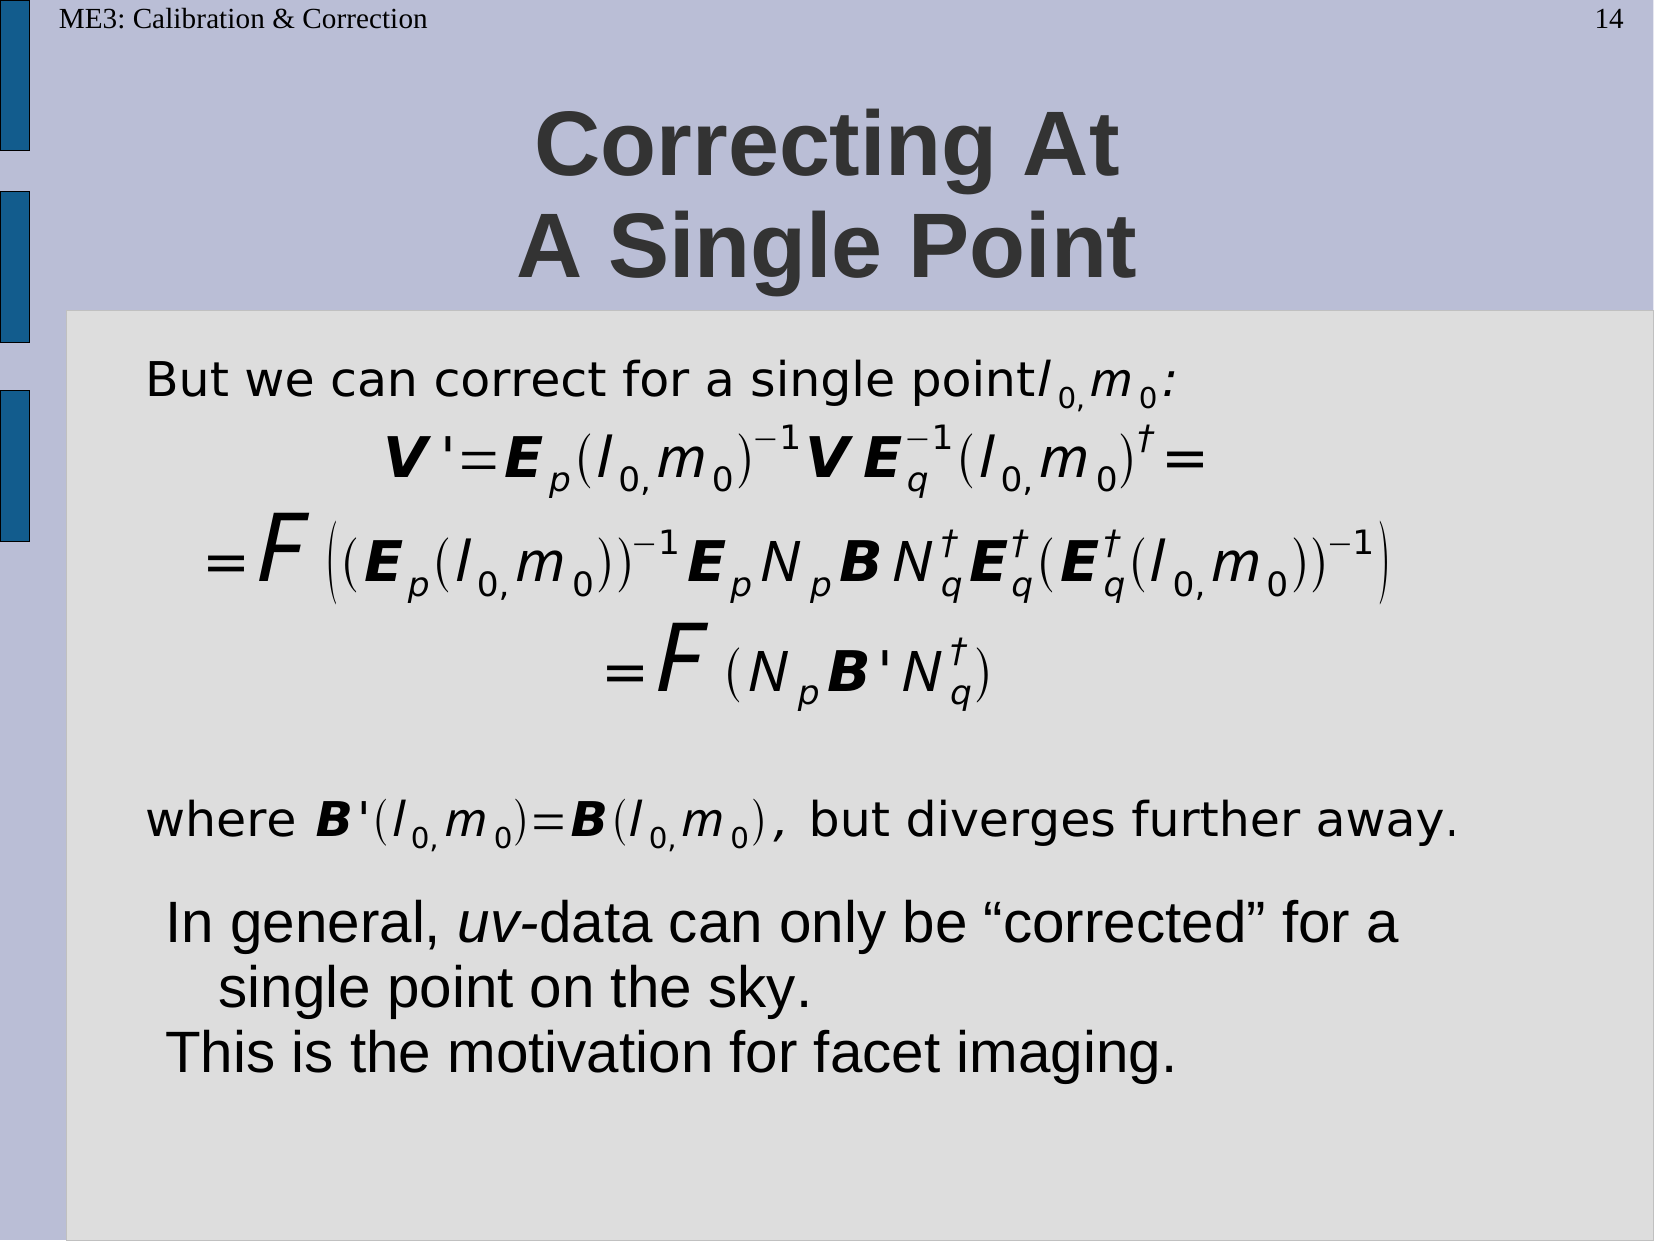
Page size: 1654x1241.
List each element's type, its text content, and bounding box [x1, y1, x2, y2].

title Correcting At A Single Point [121, 87, 1534, 302]
chart [139, 344, 1454, 856]
list In general, uv-data can only be “corrected” for a single point on the sky. This is the motivation for facet imaging. [147, 889, 1560, 1093]
